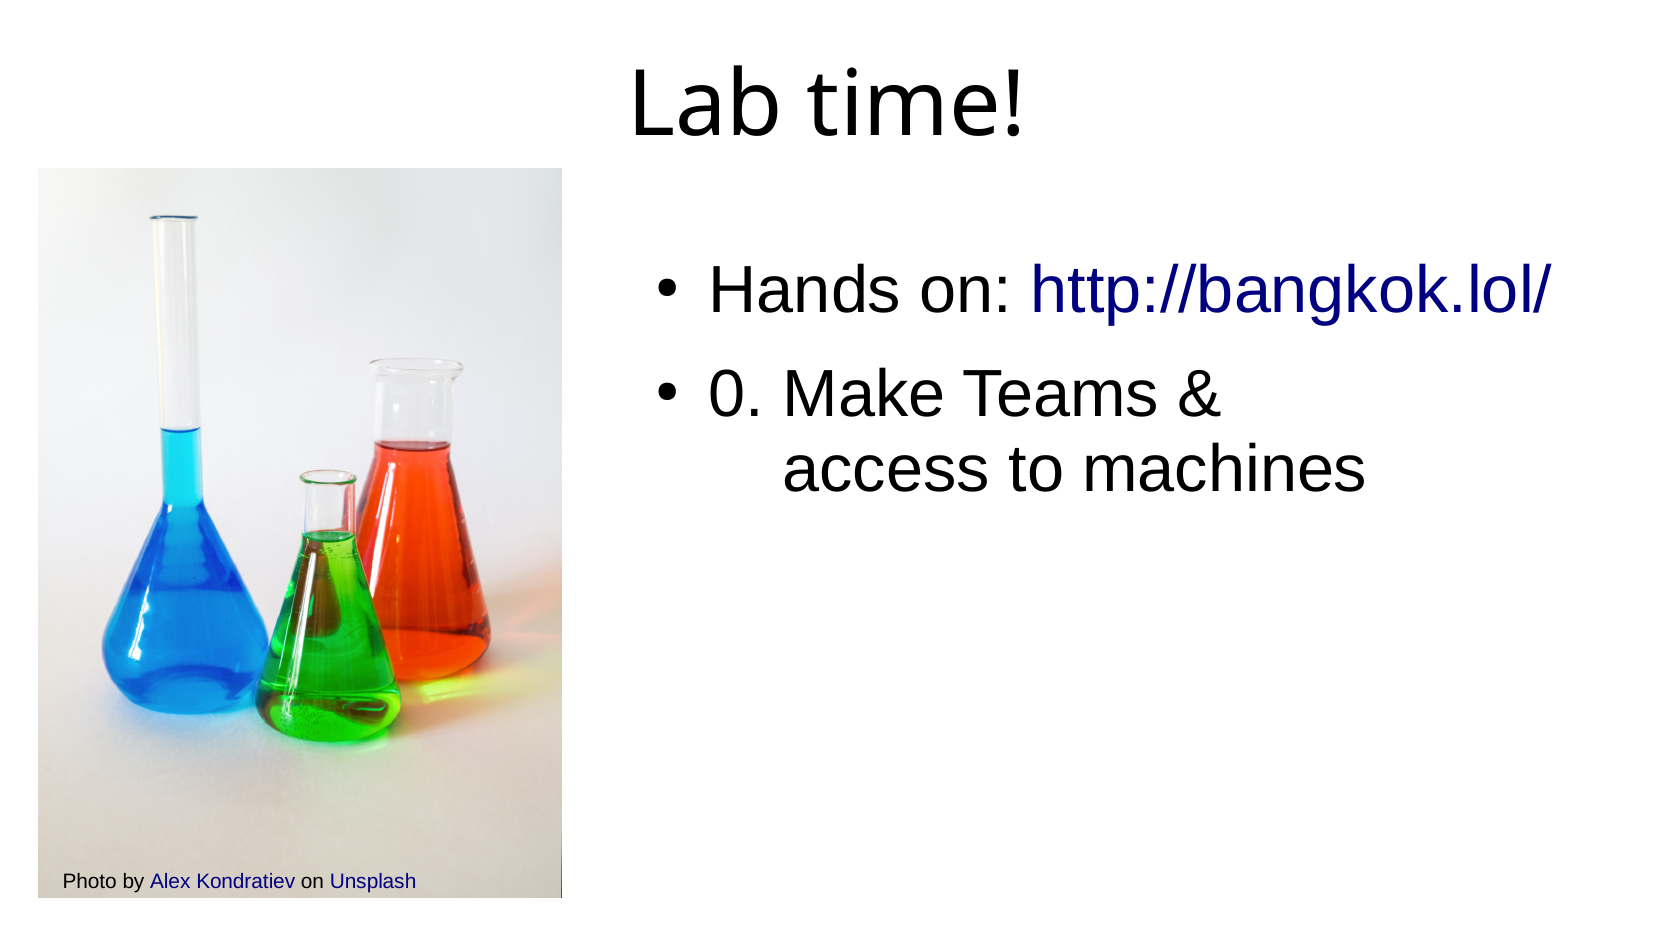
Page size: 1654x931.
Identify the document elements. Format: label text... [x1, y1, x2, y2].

picture [38, 168, 562, 898]
list Hands on: http://bangkok.lol/ 0. Make Teams & access to machines [637, 251, 1607, 792]
title Lab time! [82, 37, 1571, 221]
text_box Photo by Alex Kondratiev on Unsplash [47, 862, 432, 901]
